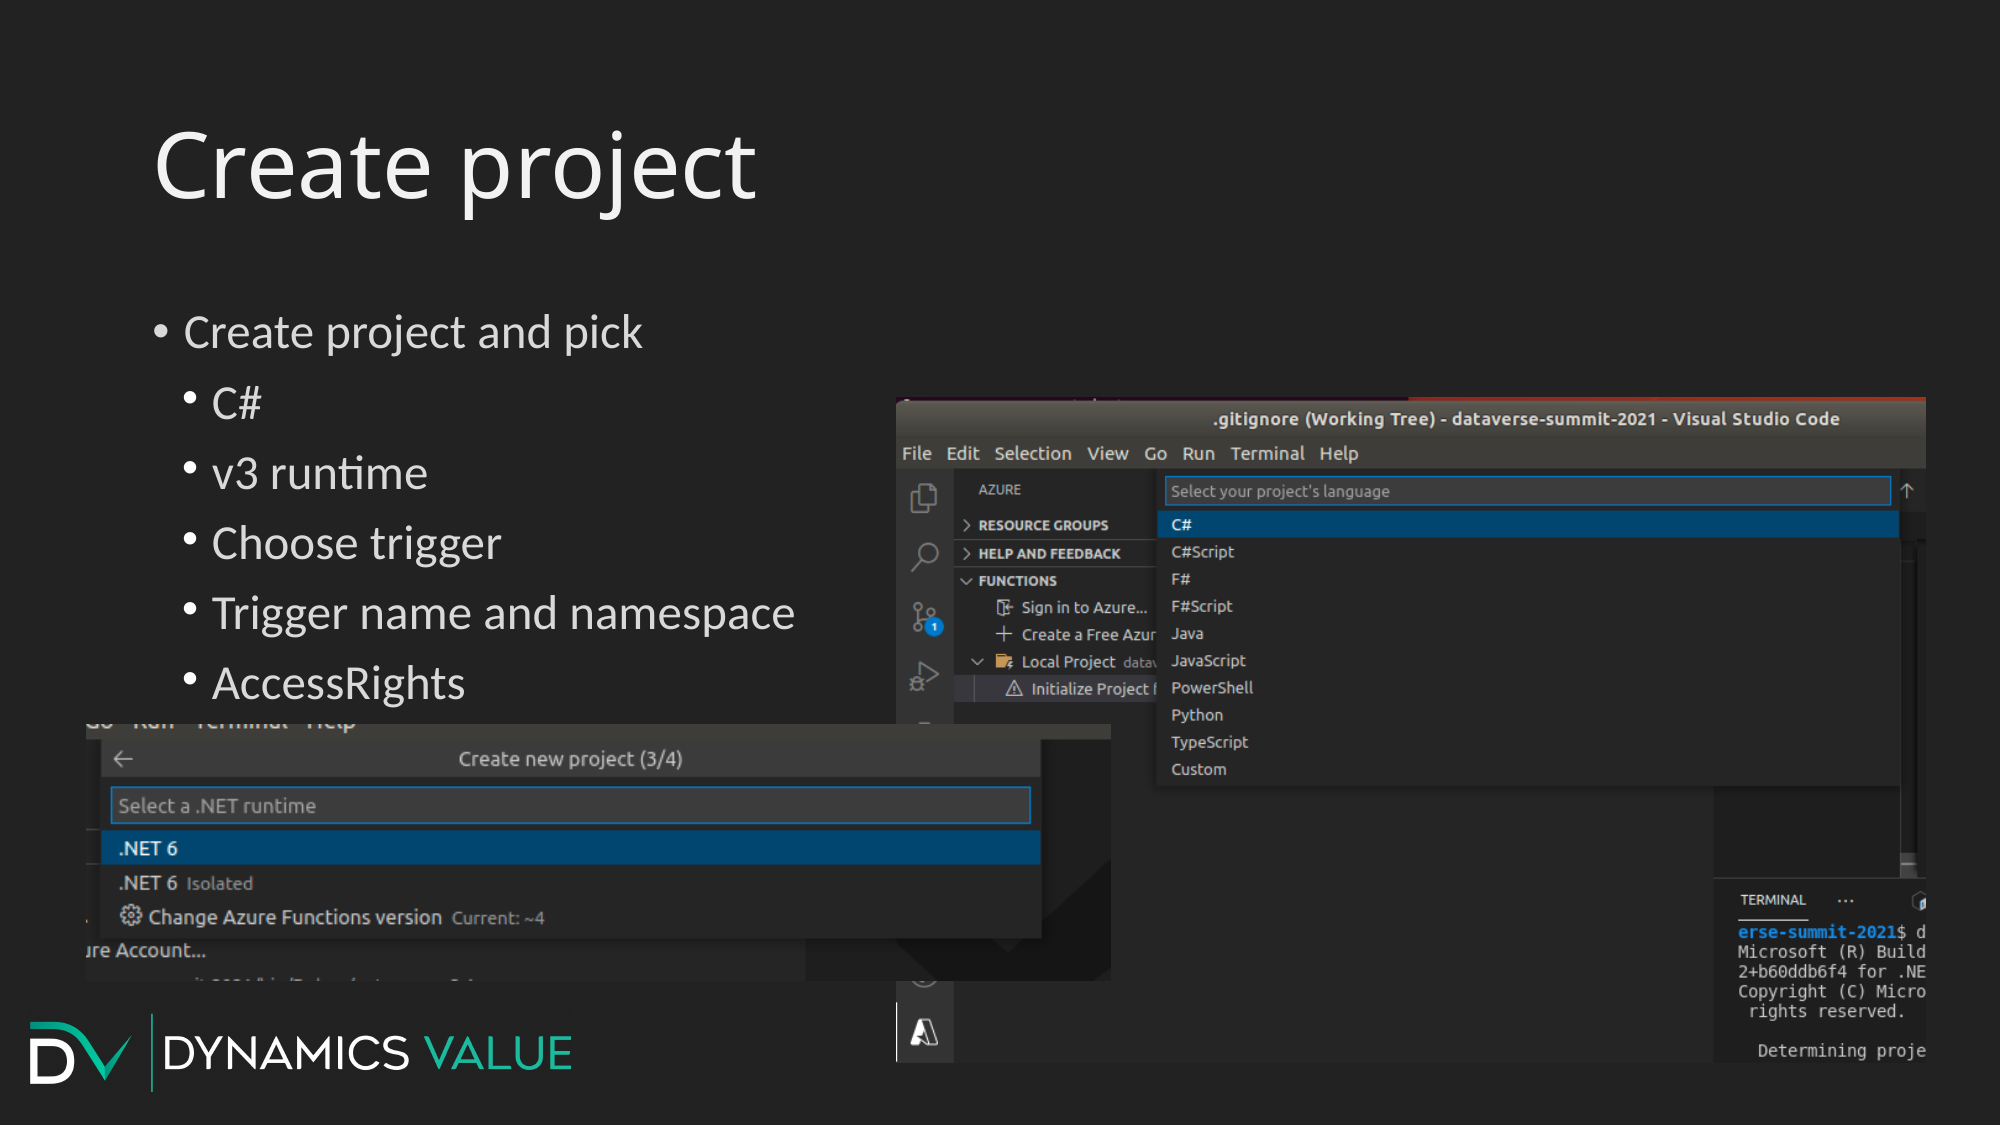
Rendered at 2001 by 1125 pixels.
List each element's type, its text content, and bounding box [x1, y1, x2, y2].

picture [86, 397, 1926, 1063]
picture [29, 1008, 571, 1095]
text_box Create project [137, 59, 1863, 277]
text_box Create project and pick C# v3 runtime Choose trigger Trigger name and namespace AccessRights [137, 299, 886, 721]
